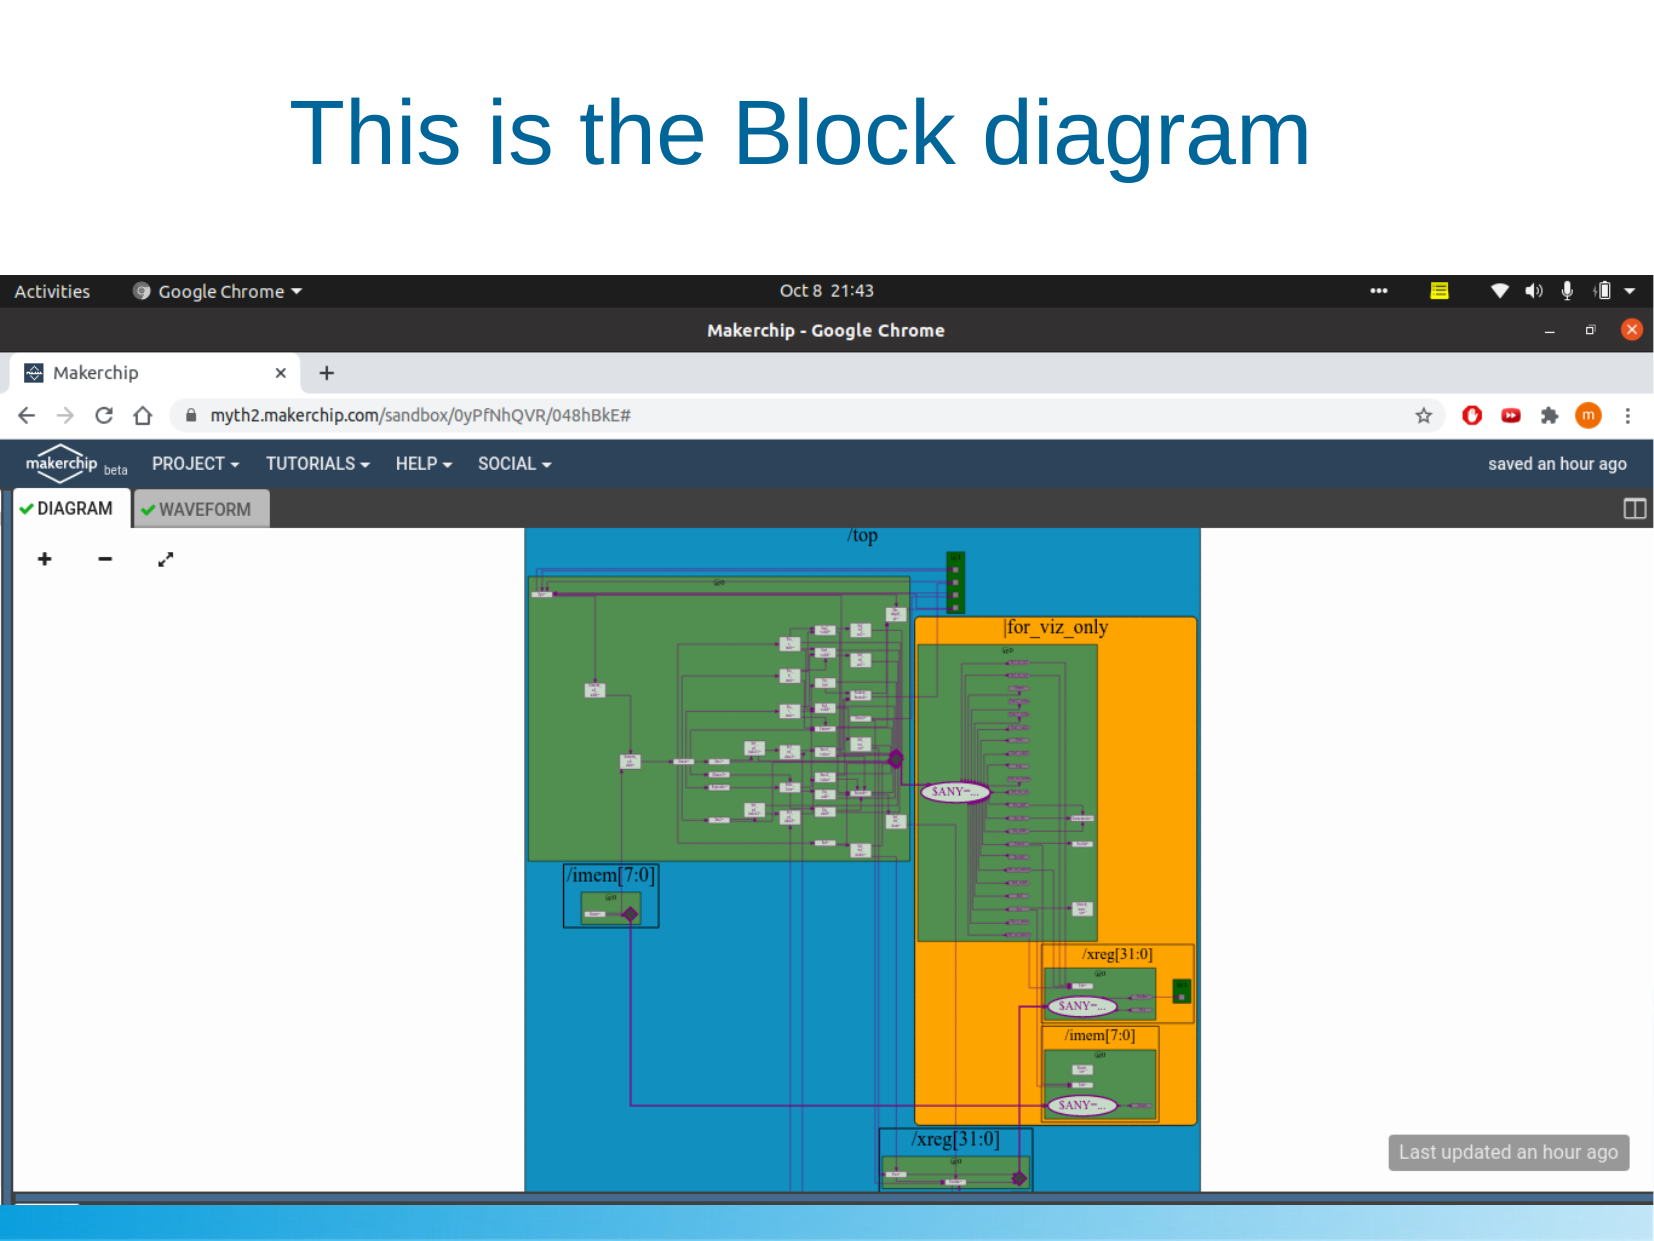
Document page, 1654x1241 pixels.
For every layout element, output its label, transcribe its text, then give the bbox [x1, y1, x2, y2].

picture [0, 275, 1654, 1241]
title This is the Block diagram [70, 29, 1560, 237]
